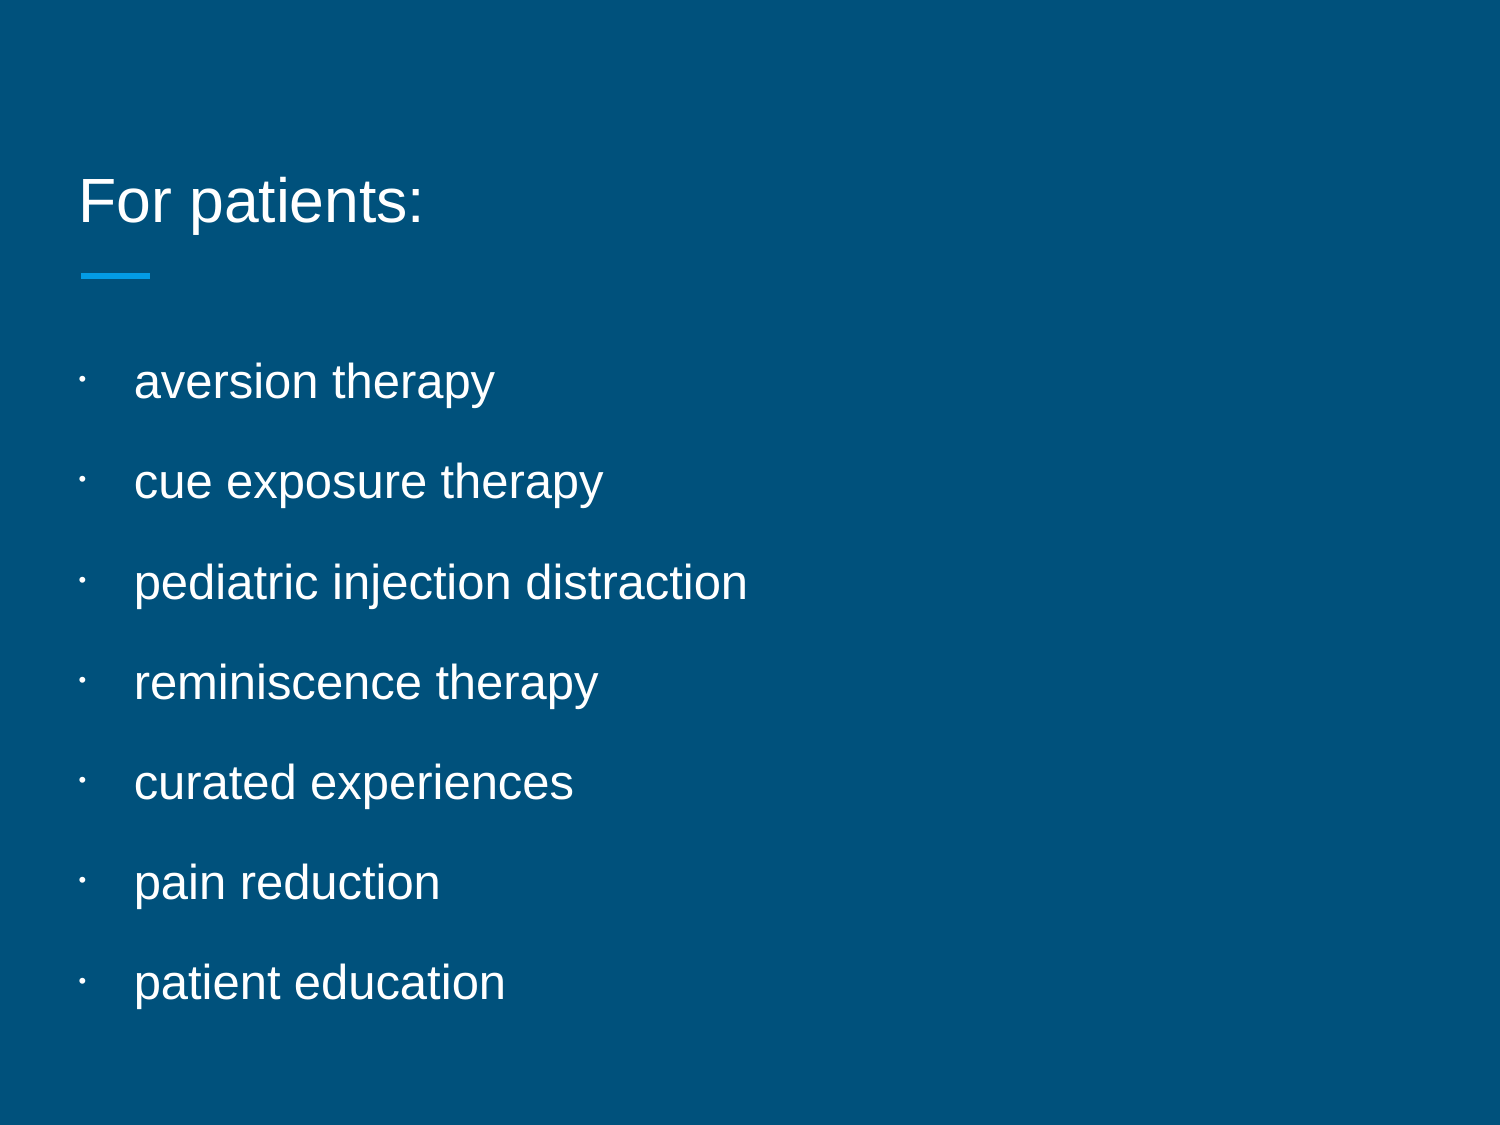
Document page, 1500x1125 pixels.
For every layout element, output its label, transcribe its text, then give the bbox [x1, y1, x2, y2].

title For patients: [63, 100, 1437, 251]
list aversion therapy cue exposure therapy pediatric injection distraction reminiscence therapy curated experiences pain reduction patient education [63, 325, 1437, 1025]
